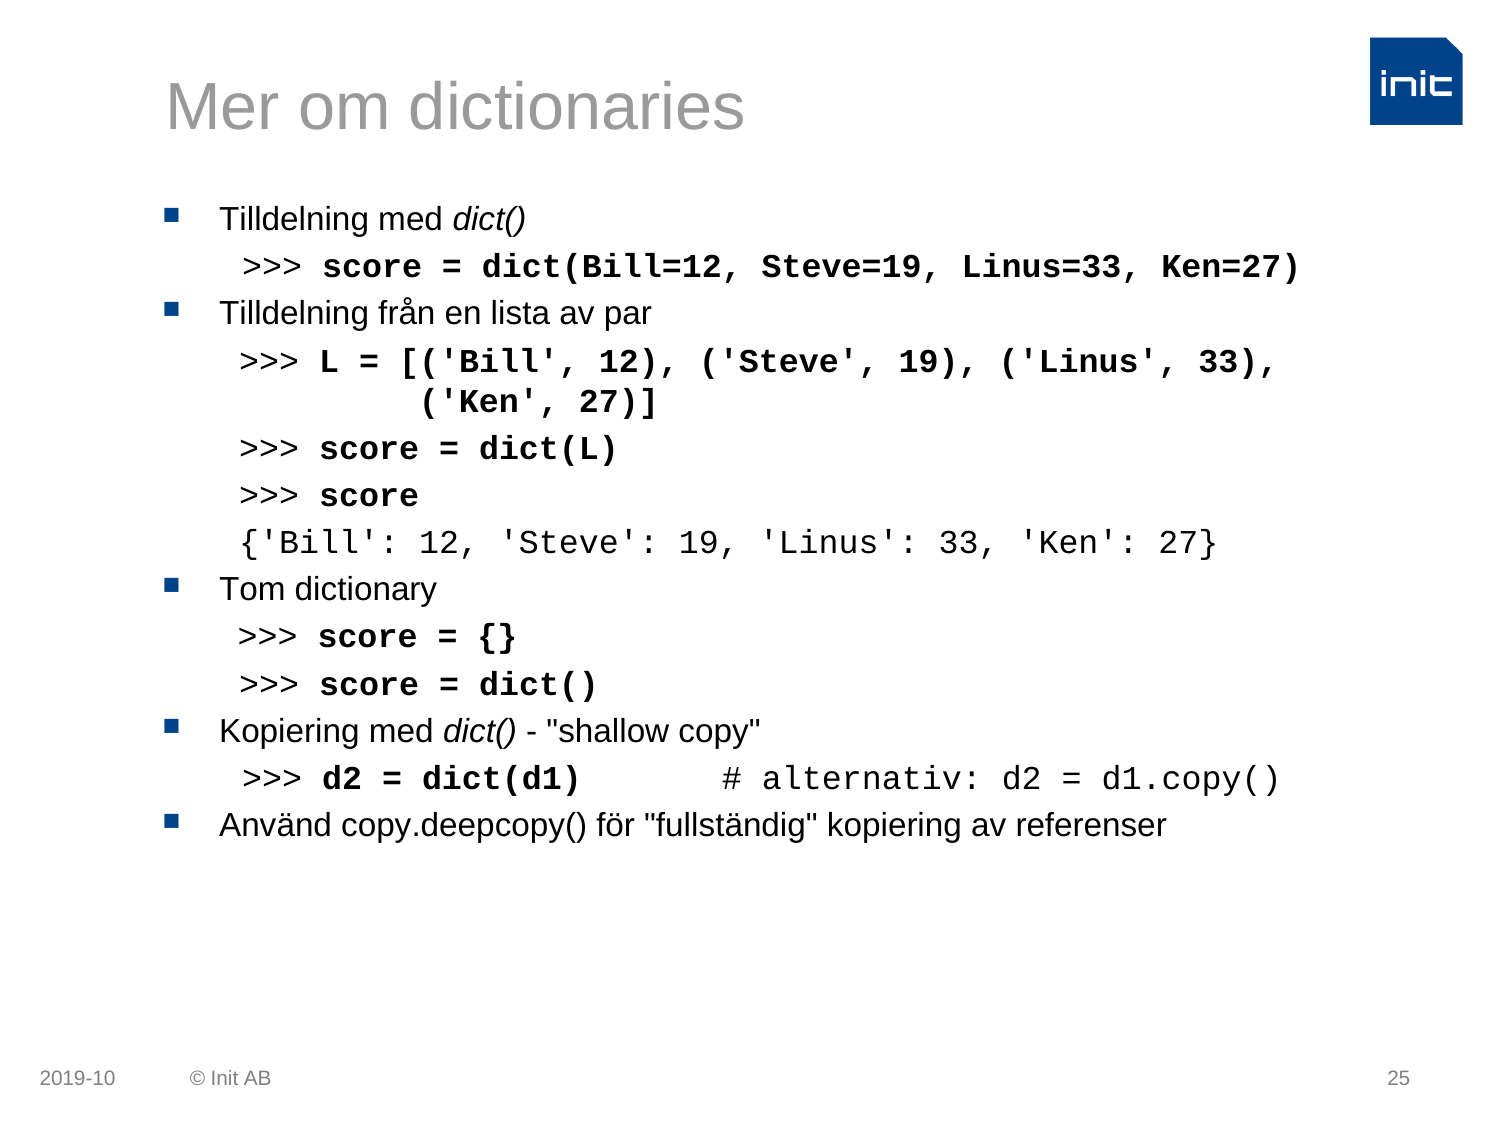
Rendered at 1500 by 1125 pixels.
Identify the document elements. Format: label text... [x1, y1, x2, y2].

text_box © Init AB [174, 1037, 1326, 1098]
text_box <nummer> [1350, 1037, 1426, 1098]
text_box Mer om dictionaries [150, 0, 1351, 151]
text_box Tilldelning med dict() >>> score = dict(Bill=12, Steve=19, Linus=33, Ken=27) Tilldelning från en lista av par >>> L = [('Bill', 12), ('Steve', 19), ('Linus', 33), ('Ken', 27)] >>> score = dict(L) >>> score {'Bill': 12, 'Steve': 19, 'Linus': 33, 'Ken': 27} Tom dictionary >>> score = {} >>> score = dict() Kopiering med dict() - "shallow copy" >>> d2 = dict(d1) # alternativ: d2 = d1.copy() Använd copy.deepcopy() för "fullständig" kopiering av referenser [150, 189, 1351, 1085]
picture [1370, 37, 1463, 125]
text_box 2019-10 [24, 1037, 151, 1098]
